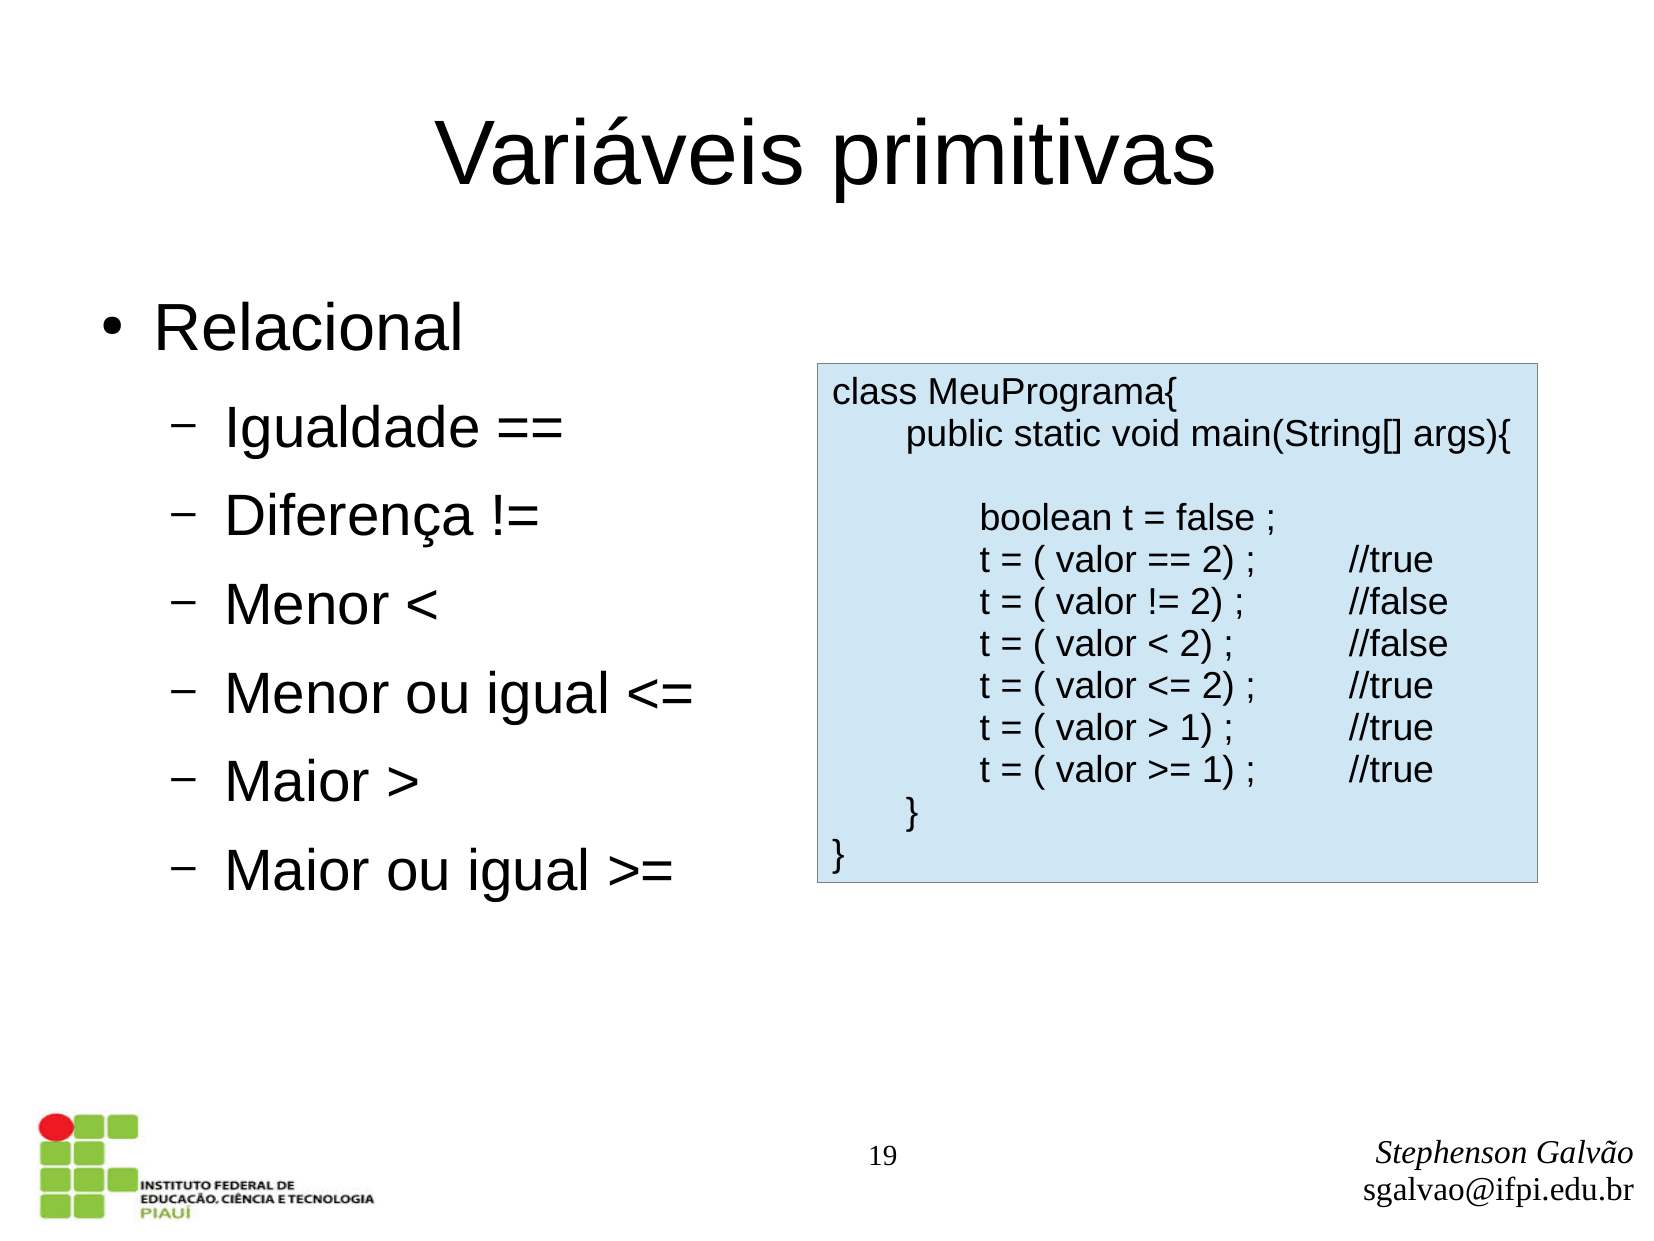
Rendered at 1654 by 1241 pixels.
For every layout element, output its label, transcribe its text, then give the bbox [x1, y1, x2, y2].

title Variáveis primitivas [82, 49, 1571, 257]
text_box class MeuPrograma{ public static void main(String[] args){ boolean t = false ; t = ( valor == 2) ; //true t = ( valor != 2) ; //false t = ( valor < 2) ; //false t = ( valor <= 2) ; //true t = ( valor > 1) ; //true t = ( valor >= 1) ; //true } } [817, 363, 1538, 883]
list Relacional Igualdade == Diferença != Menor < Menor ou igual <= Maior > Maior ou igual >= [82, 290, 1538, 1010]
picture [36, 1110, 378, 1229]
